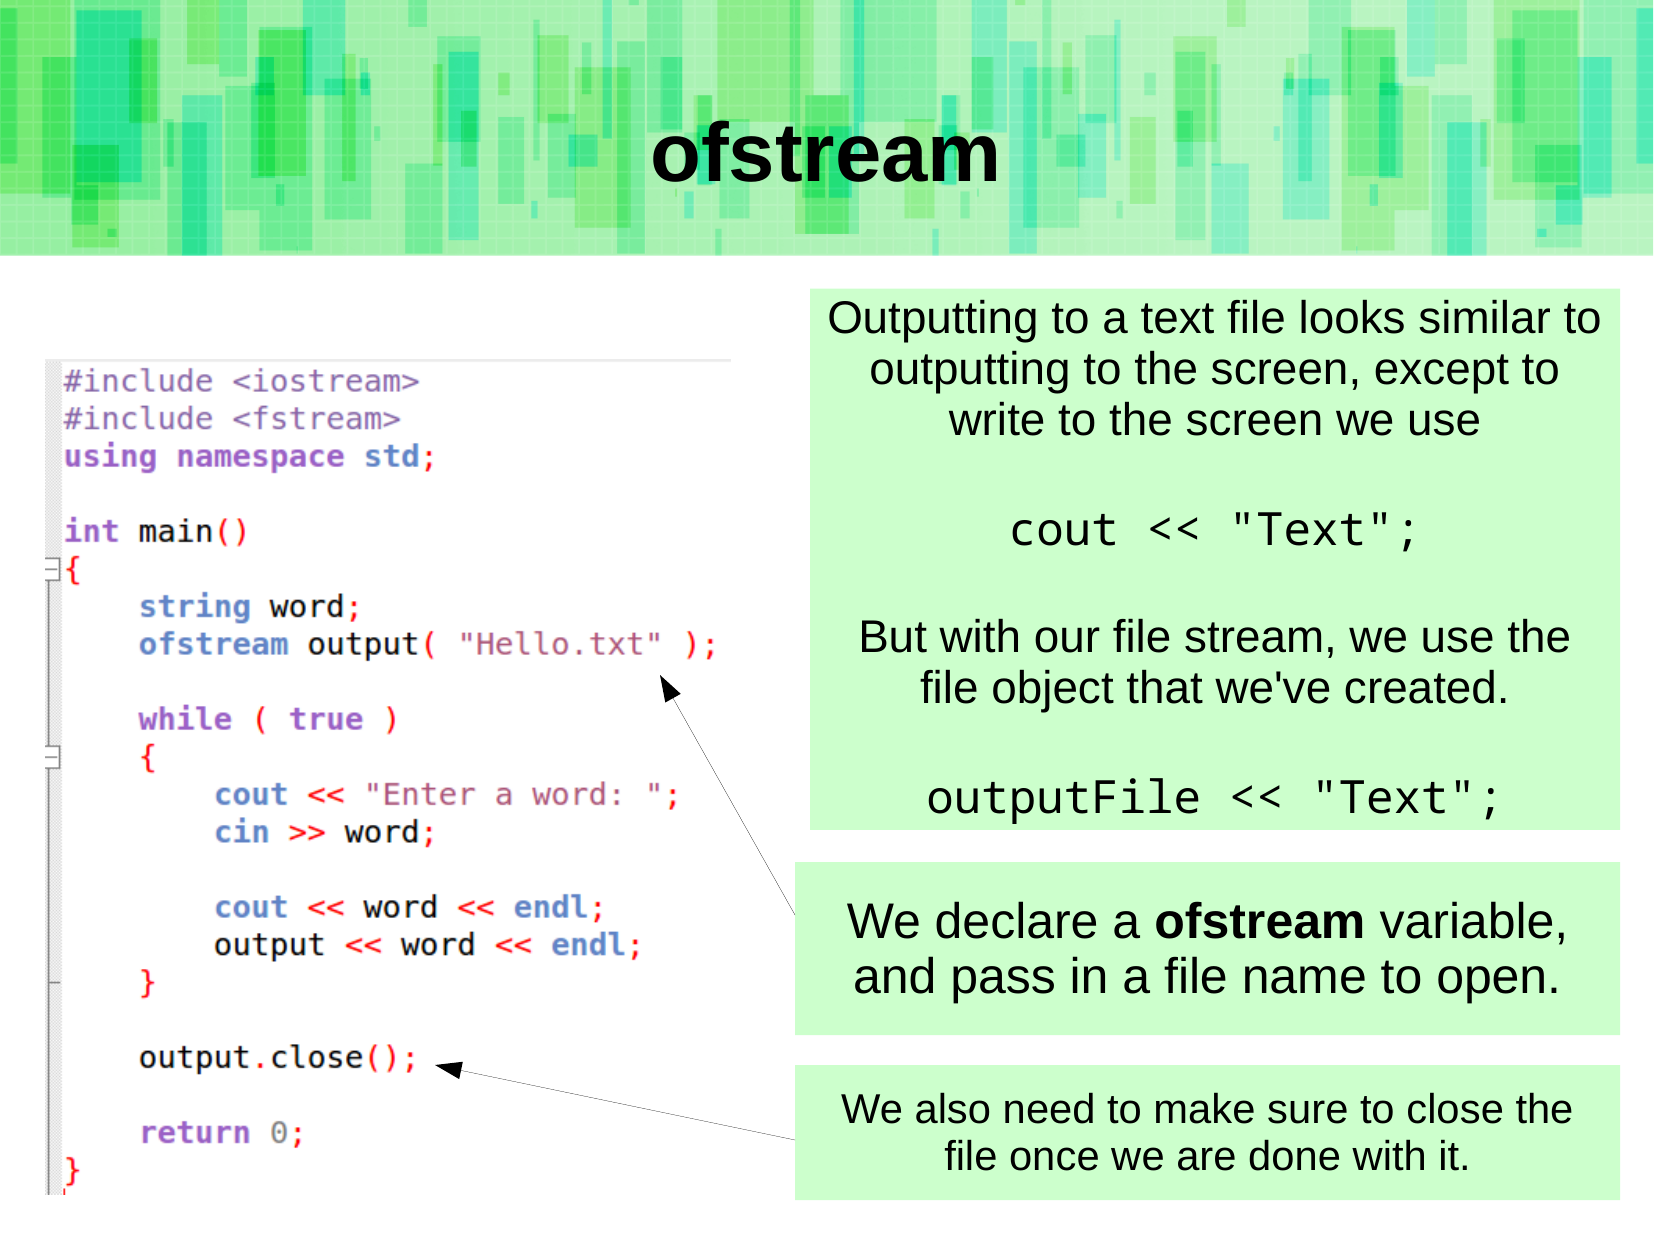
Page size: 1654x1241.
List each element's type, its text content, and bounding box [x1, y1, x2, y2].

title ofstream [82, 49, 1571, 257]
text_box Outputting to a text file looks similar to outputting to the screen, except to write to the screen we use cout << "Text"; But with our file stream, we use the file object that we've created. outputFile << "Text"; [810, 297, 1621, 821]
text_box We declare a ofstream variable, and pass in a file name to open. [795, 862, 1621, 1036]
text_box We also need to make sure to close the file once we are done with it. [795, 1065, 1621, 1201]
picture [0, 0, 1654, 1241]
